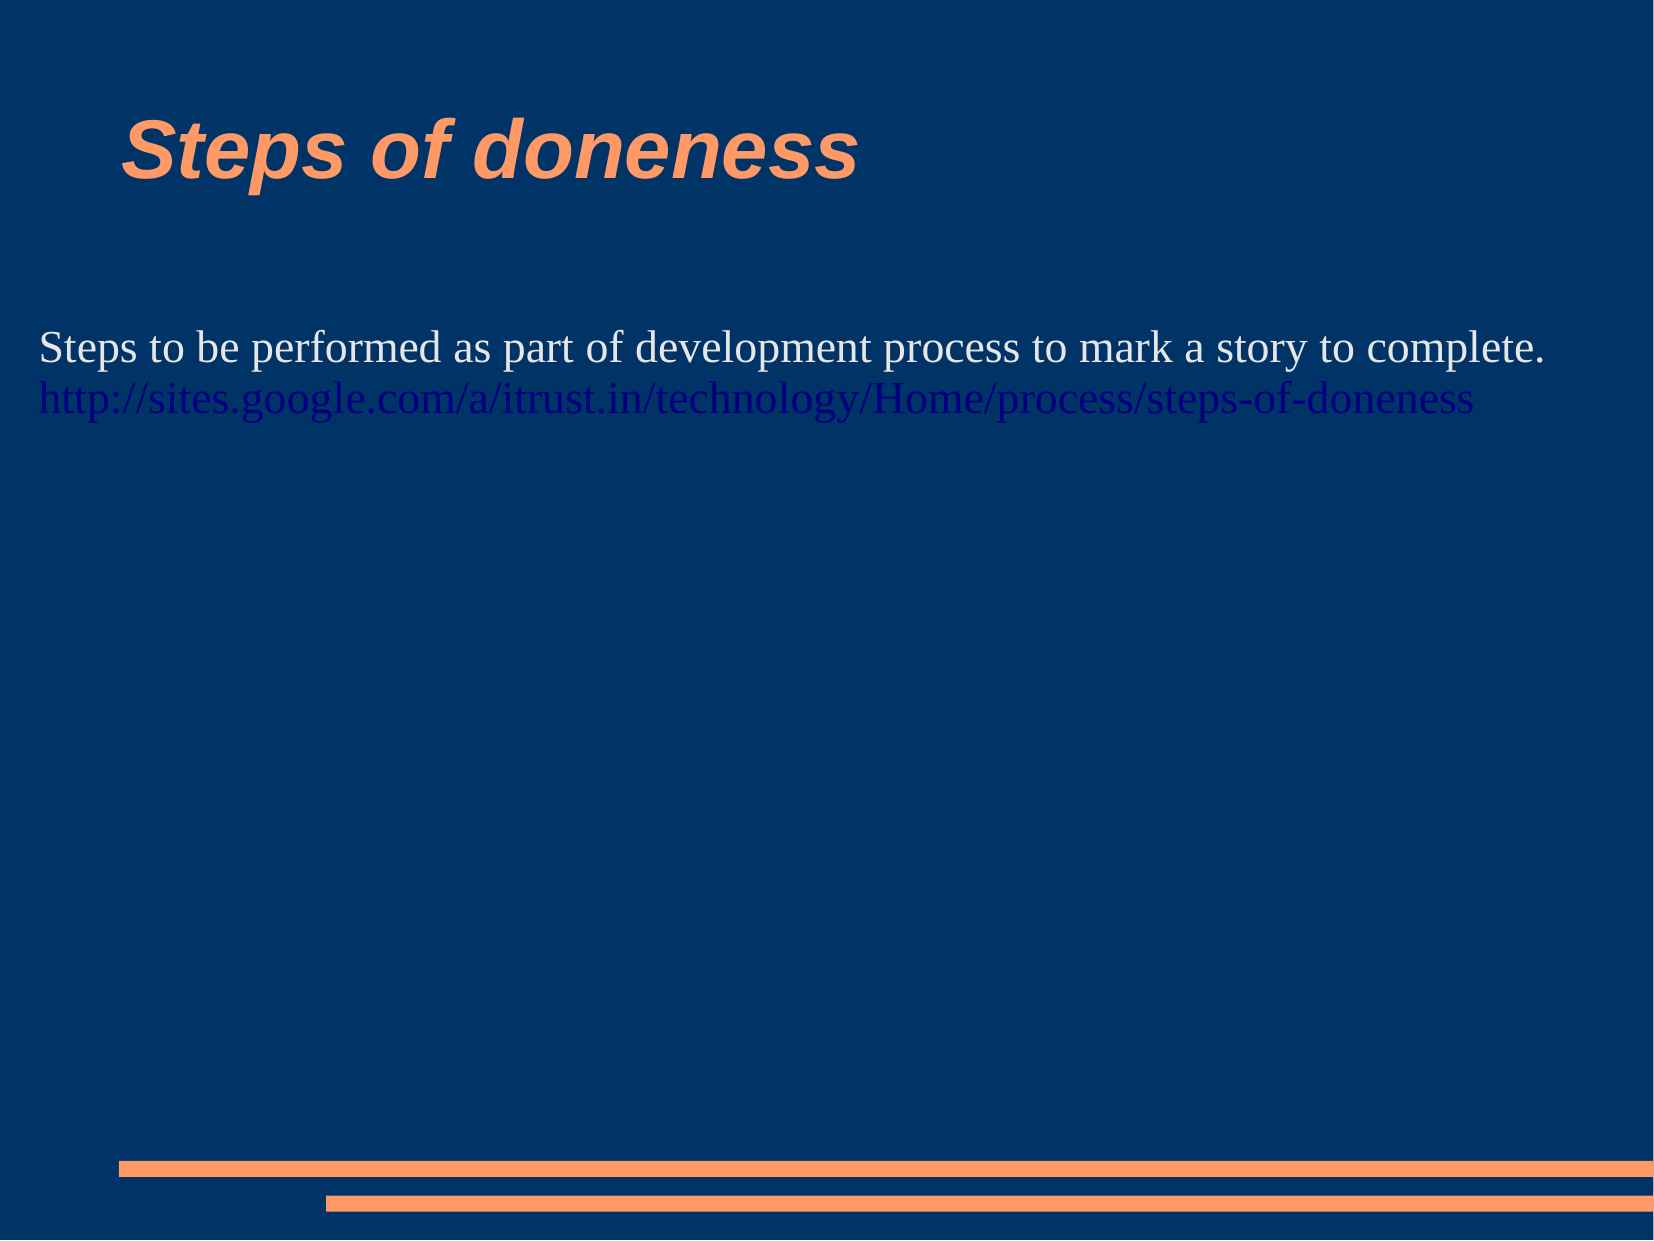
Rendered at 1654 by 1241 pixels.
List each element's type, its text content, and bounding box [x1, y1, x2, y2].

list Steps to be performed as part of development process to mark a story to complete. http://sites.google.com/a/itrust.in/technology/Home/process/steps-of-doneness [47, 322, 1638, 1132]
title Steps of doneness [121, 46, 1534, 254]
